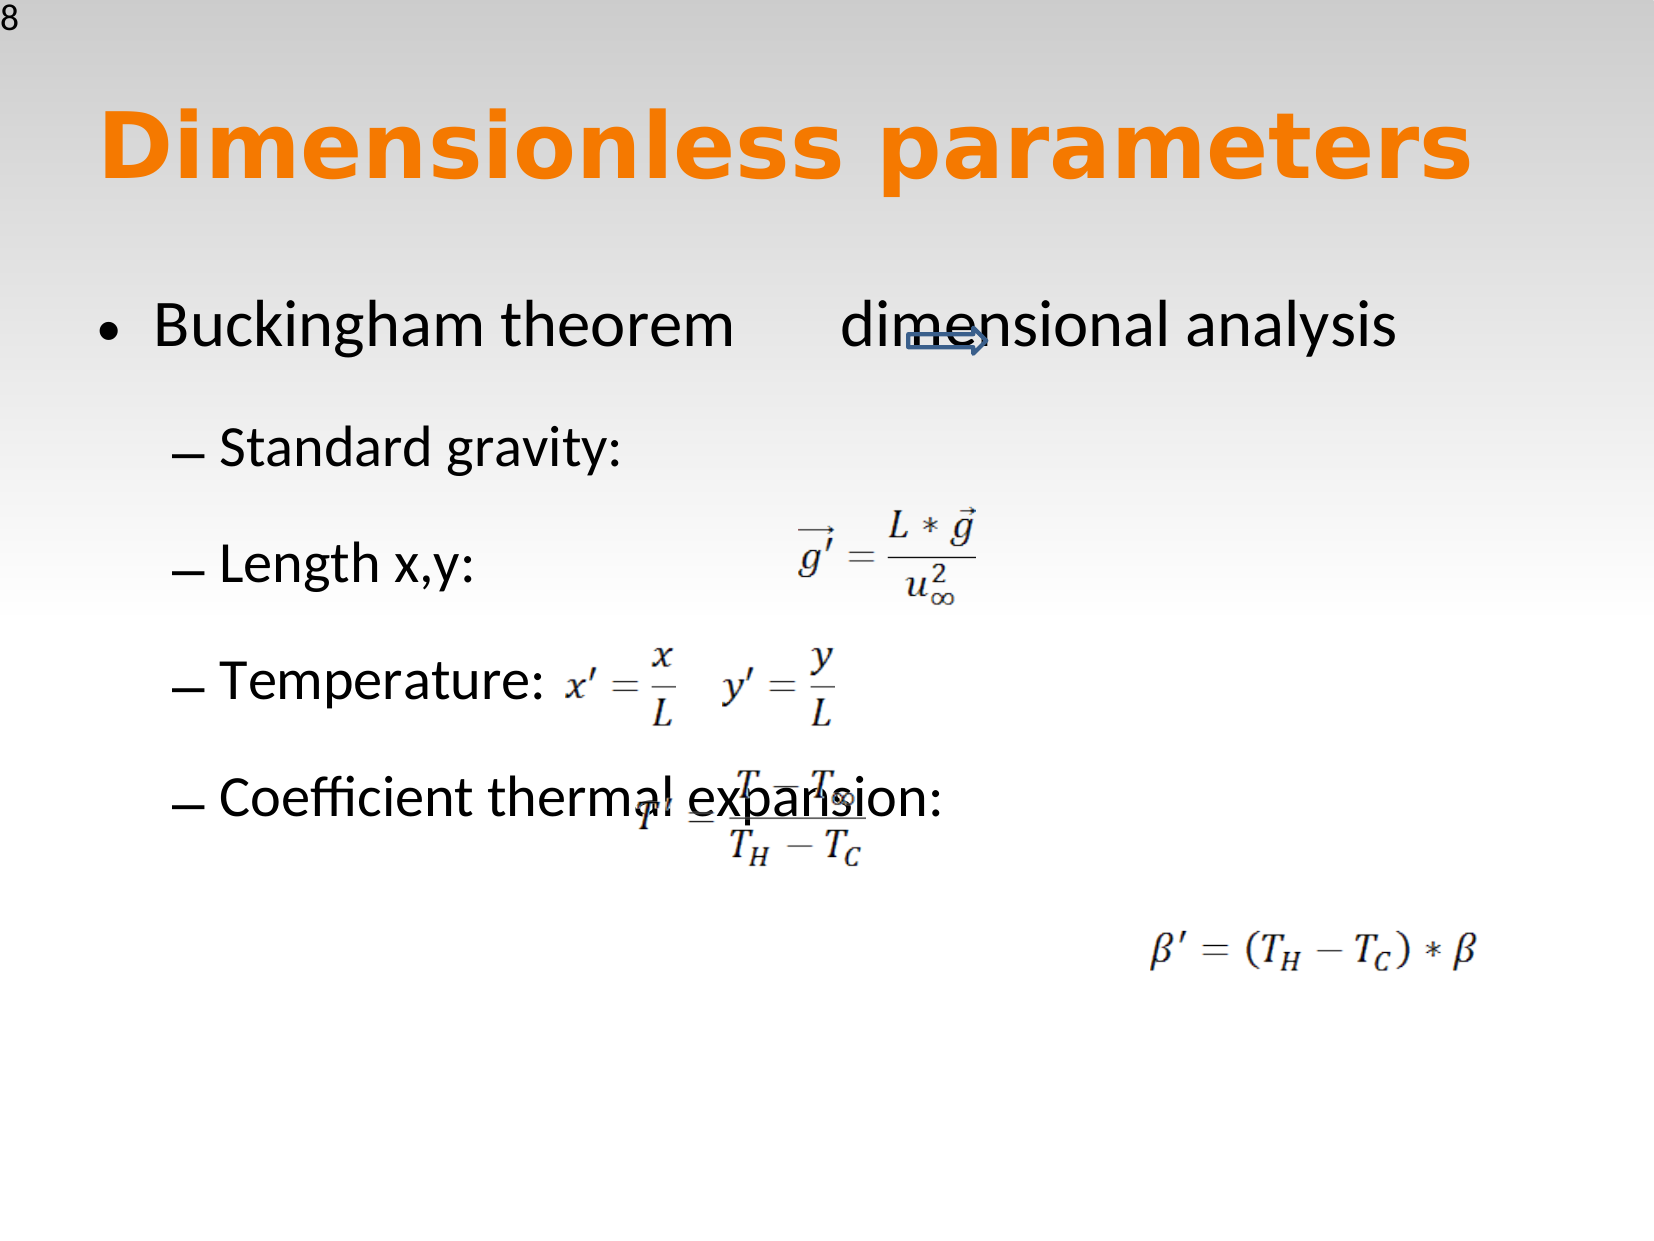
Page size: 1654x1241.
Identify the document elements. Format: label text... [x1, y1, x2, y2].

list Buckingham theorem dimensional analysis Standard gravity: Length x,y: Temperature: Coefficient thermal expansion: [82, 289, 1571, 1108]
picture [1150, 924, 1479, 973]
picture [565, 643, 676, 728]
picture [798, 500, 976, 608]
title Dimensionless parameters [82, 37, 1571, 245]
picture [636, 767, 866, 870]
text_box [908, 327, 987, 354]
picture [722, 643, 835, 728]
